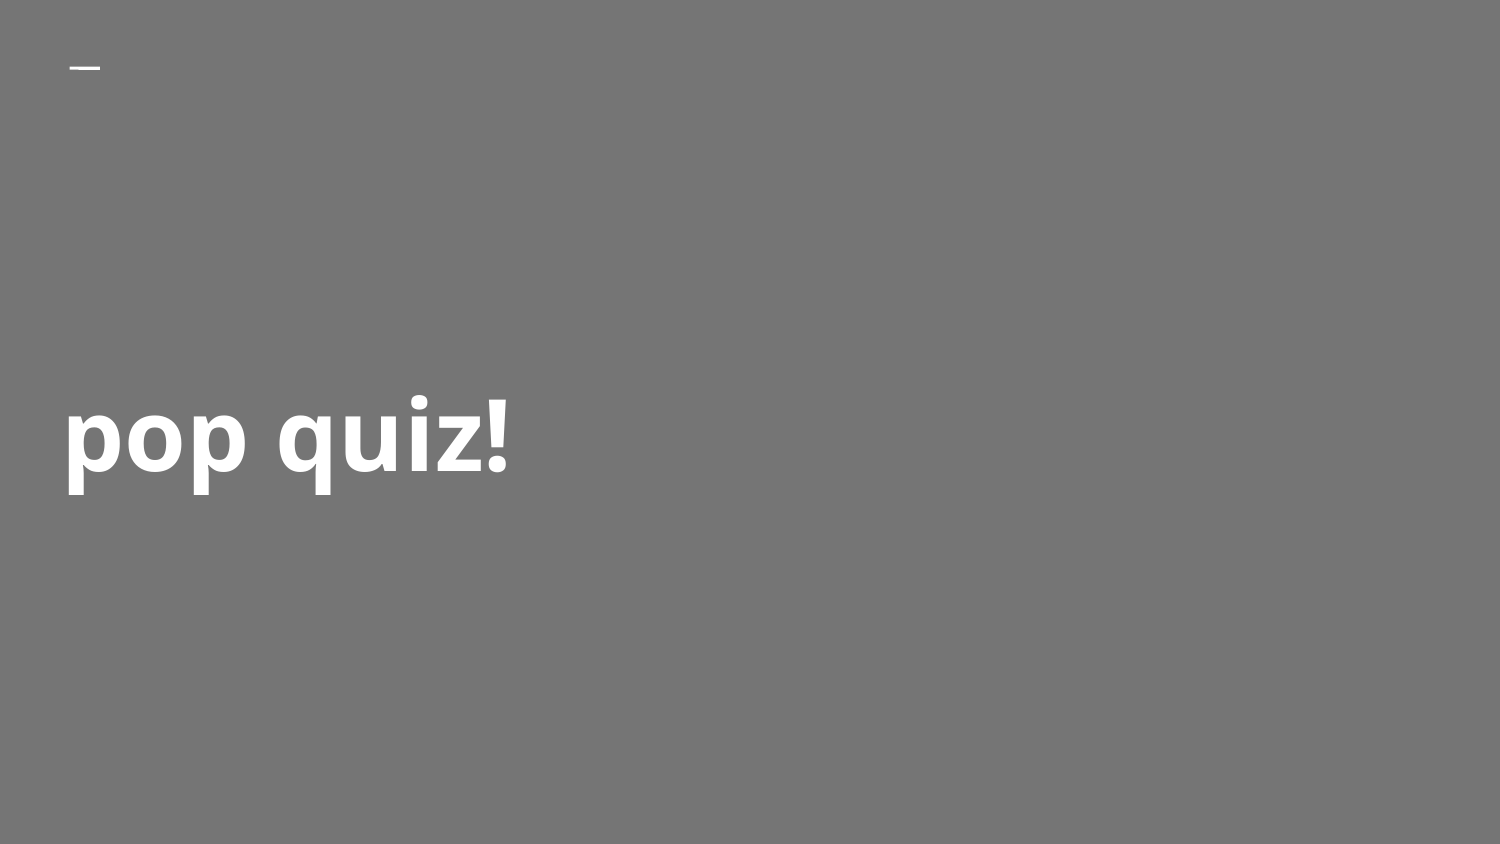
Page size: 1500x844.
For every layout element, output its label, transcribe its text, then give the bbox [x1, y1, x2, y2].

title pop quiz! [46, 116, 1071, 746]
